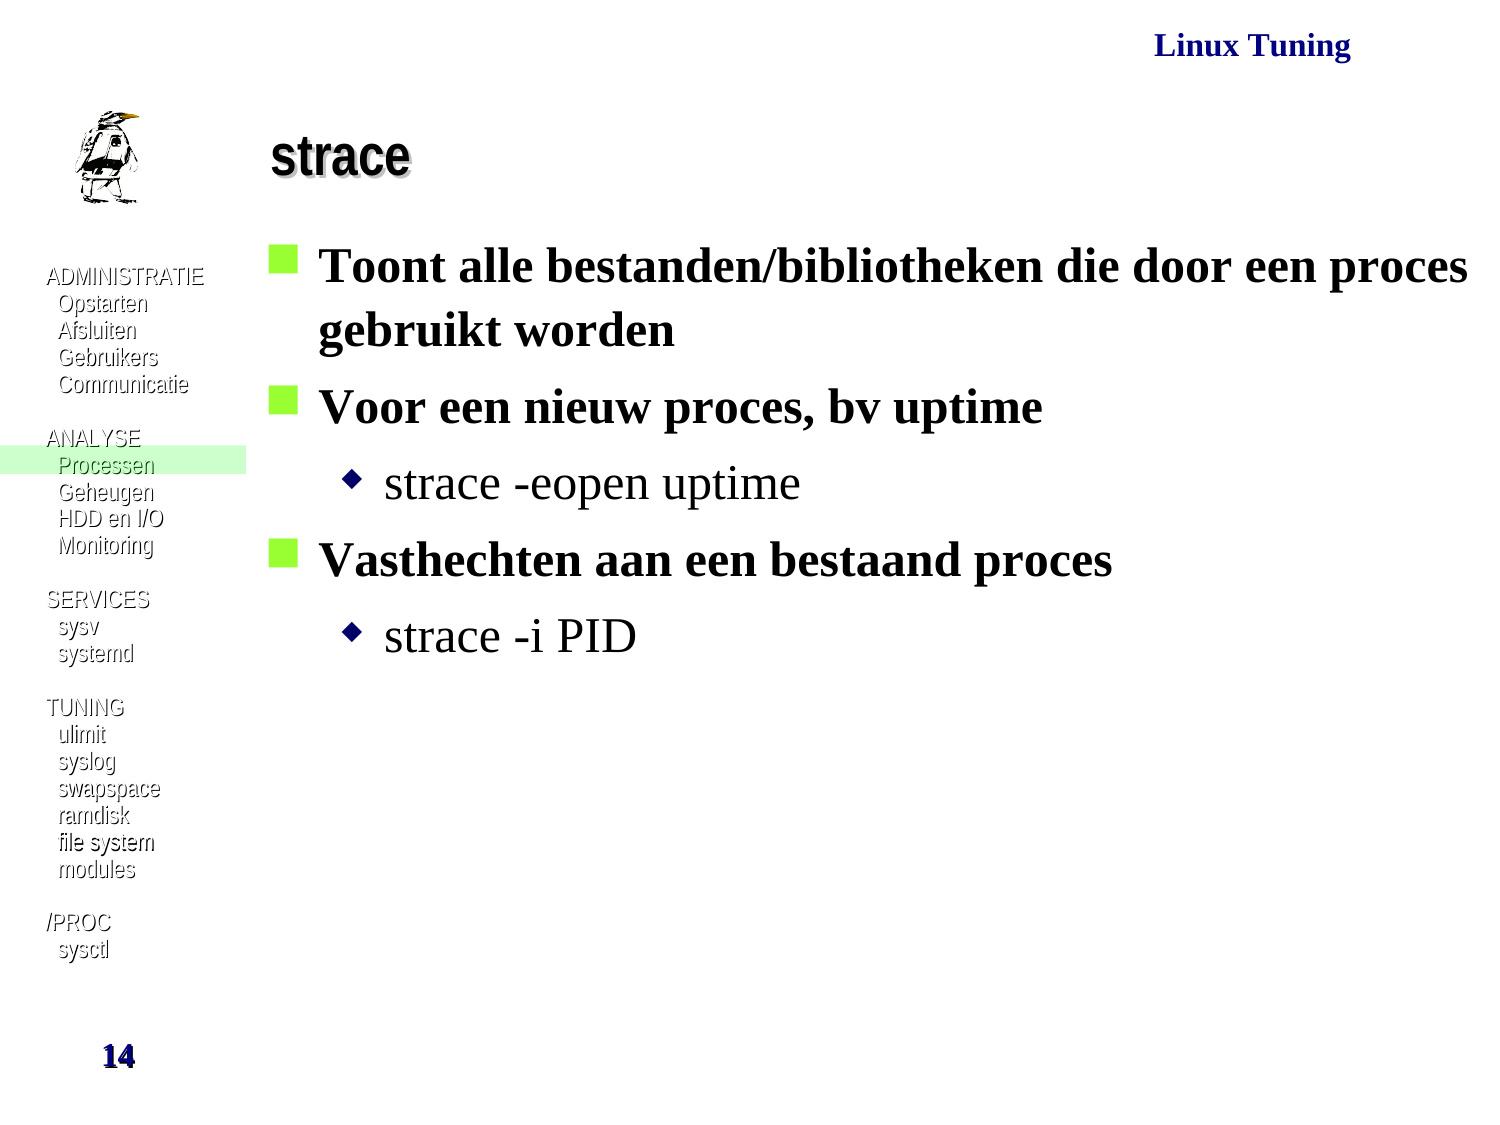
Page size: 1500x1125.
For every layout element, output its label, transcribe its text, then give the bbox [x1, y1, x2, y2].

text_box [0, 445, 247, 475]
title strace [270, 41, 1500, 250]
list Toont alle bestanden/bibliotheken die door een proces gebruikt worden Voor een nieuw proces, bv uptime strace -eopen uptime Vasthechten aan een bestaand proces strace -i PID [264, 229, 1486, 882]
picture [57, 105, 143, 206]
